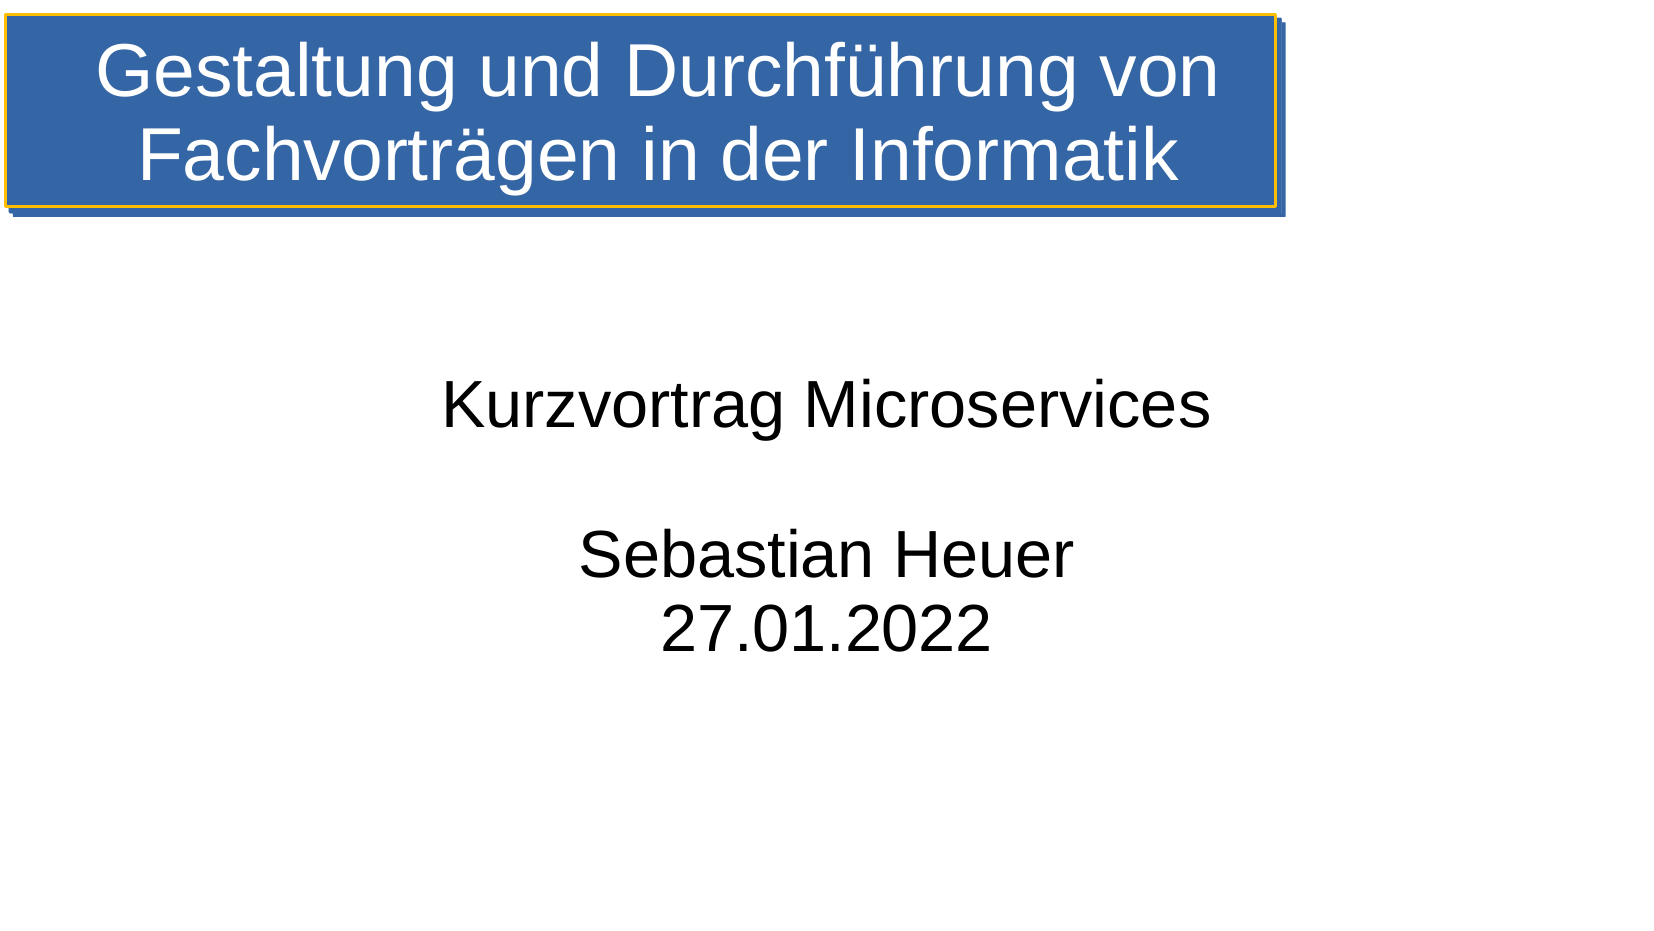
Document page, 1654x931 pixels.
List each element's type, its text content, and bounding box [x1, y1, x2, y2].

subtitle Kurzvortrag Microservices Sebastian Heuer 27.01.2022 [88, 236, 1565, 798]
title Gestaltung und Durchführung von Fachvorträgen in der Informatik [82, 28, 1235, 197]
